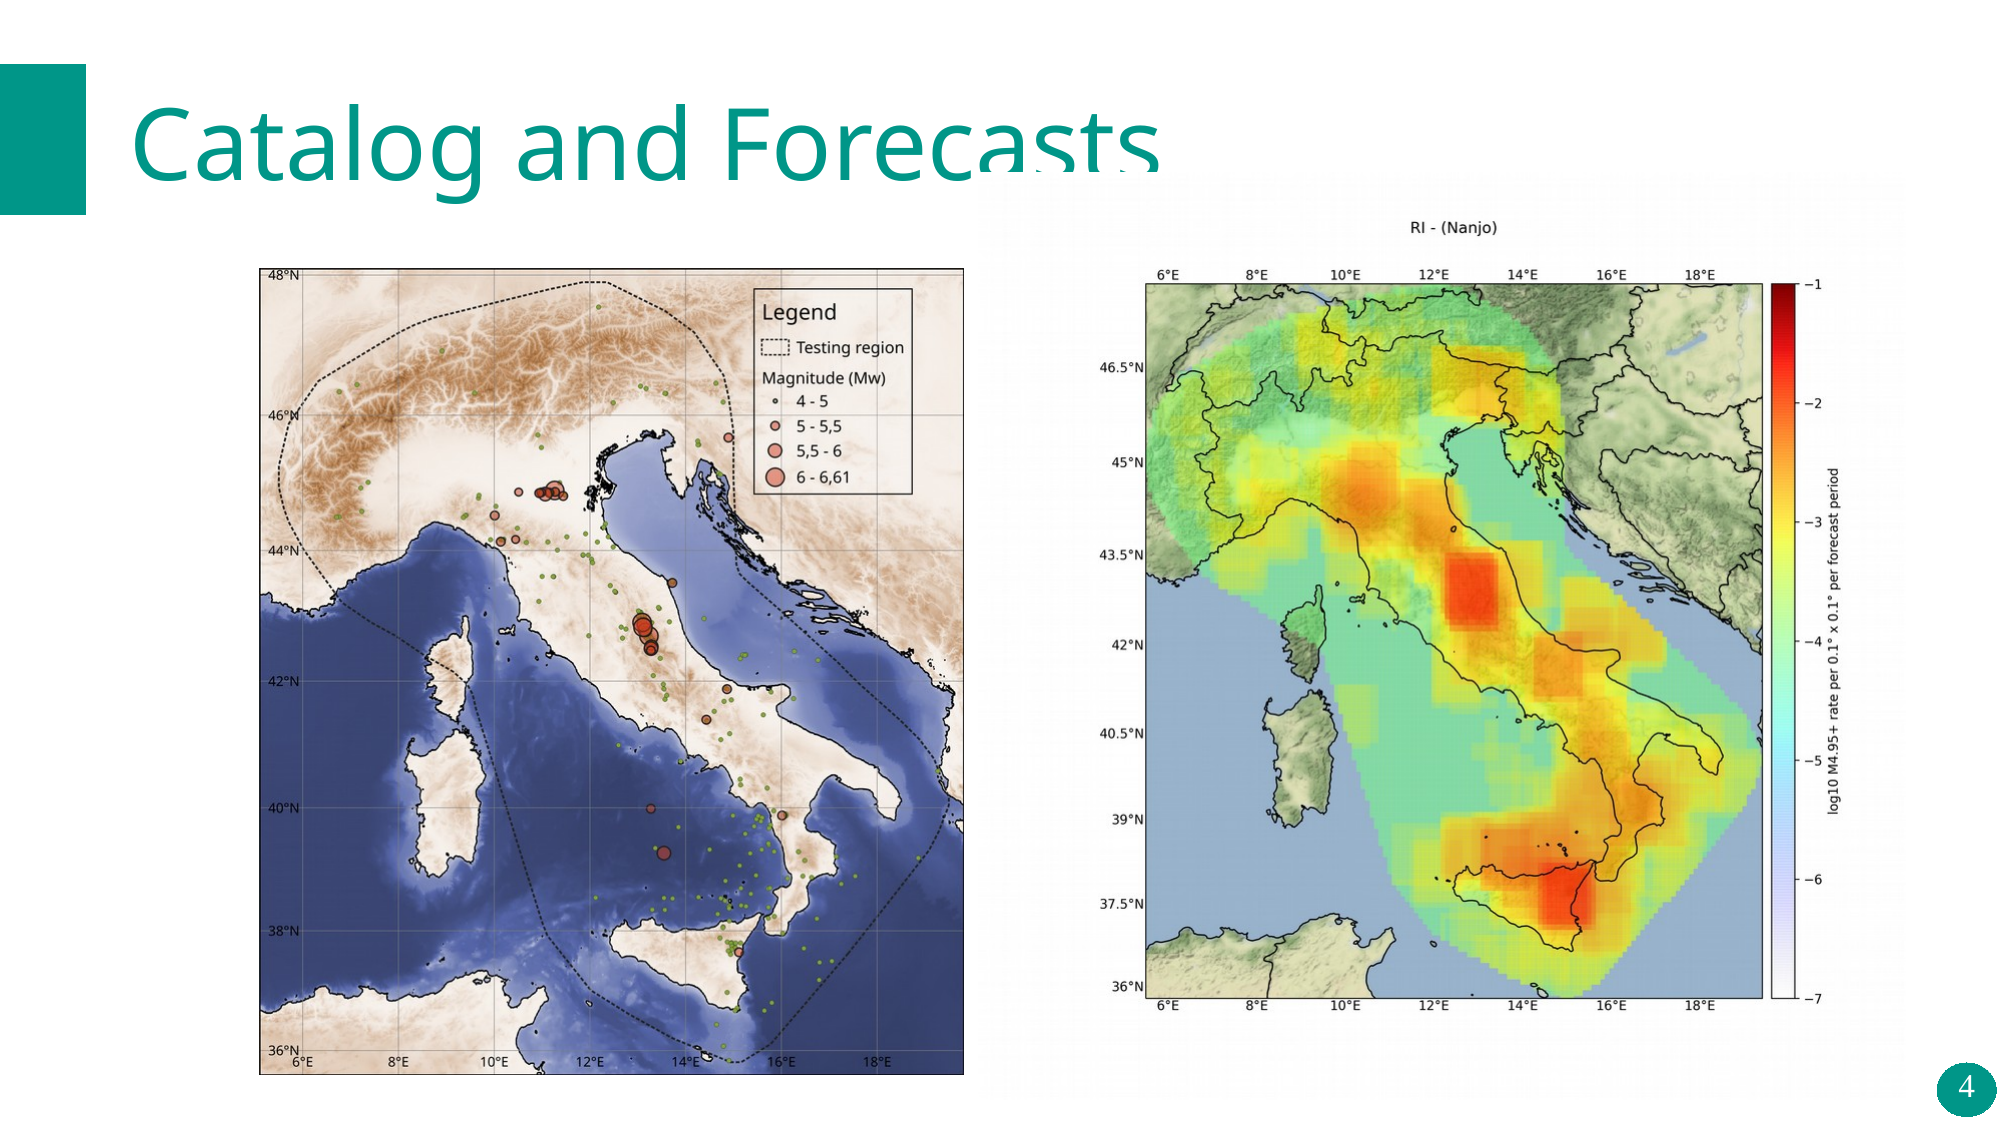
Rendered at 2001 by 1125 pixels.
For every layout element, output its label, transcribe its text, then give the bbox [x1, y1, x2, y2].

title Catalog and Forecasts [129, 70, 1901, 213]
picture [259, 268, 964, 1075]
picture [978, 172, 1906, 1100]
